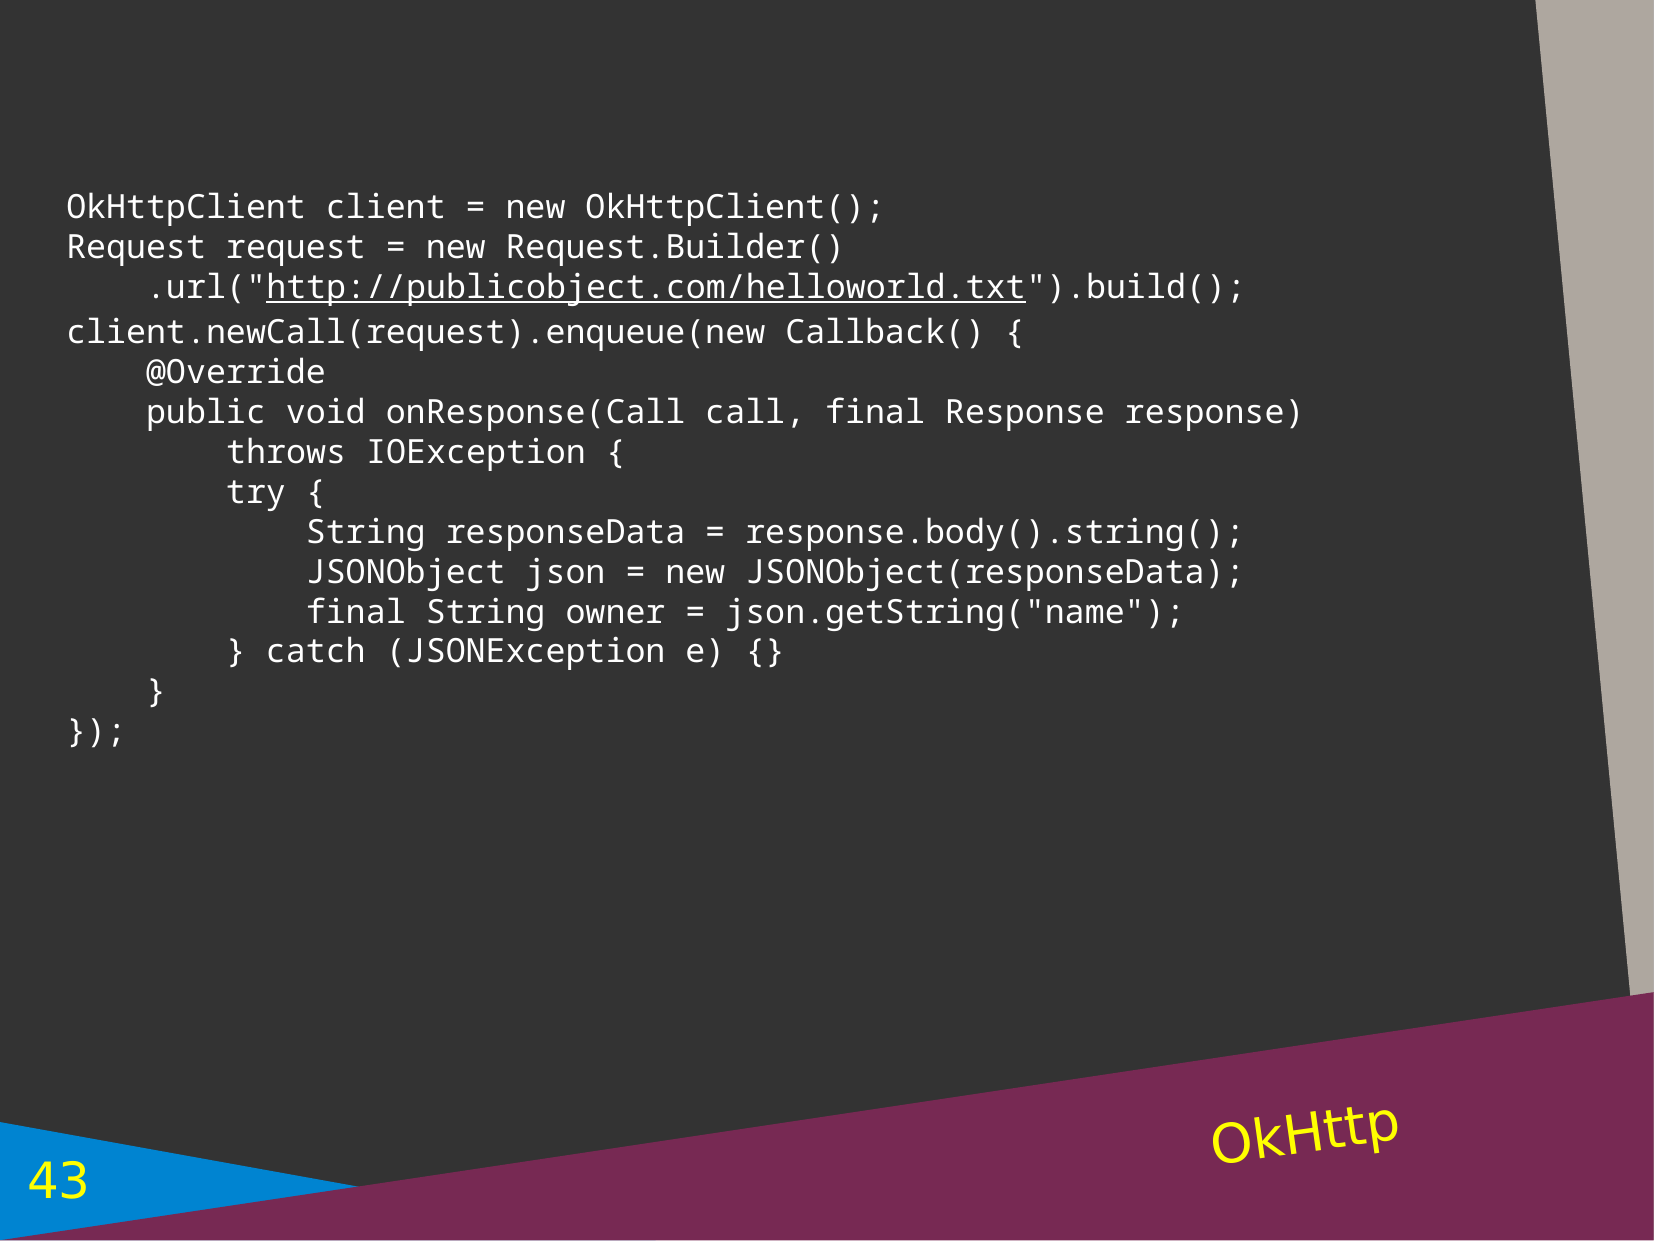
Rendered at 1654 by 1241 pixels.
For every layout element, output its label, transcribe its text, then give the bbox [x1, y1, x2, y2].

title OkHttp [956, 995, 1654, 1241]
text_box OkHttpClient client = new OkHttpClient(); Request request = new Request.Builder() .url("http://publicobject.com/helloworld.txt").build(); client.newCall(request).enqueue(new Callback() { @Override public void onResponse(Call call, final Response response) throws IOException { try { String responseData = response.body().string(); JSONObject json = new JSONObject(responseData); final String owner = json.getString("name"); } catch (JSONException e) {} } }); [51, 170, 1449, 731]
